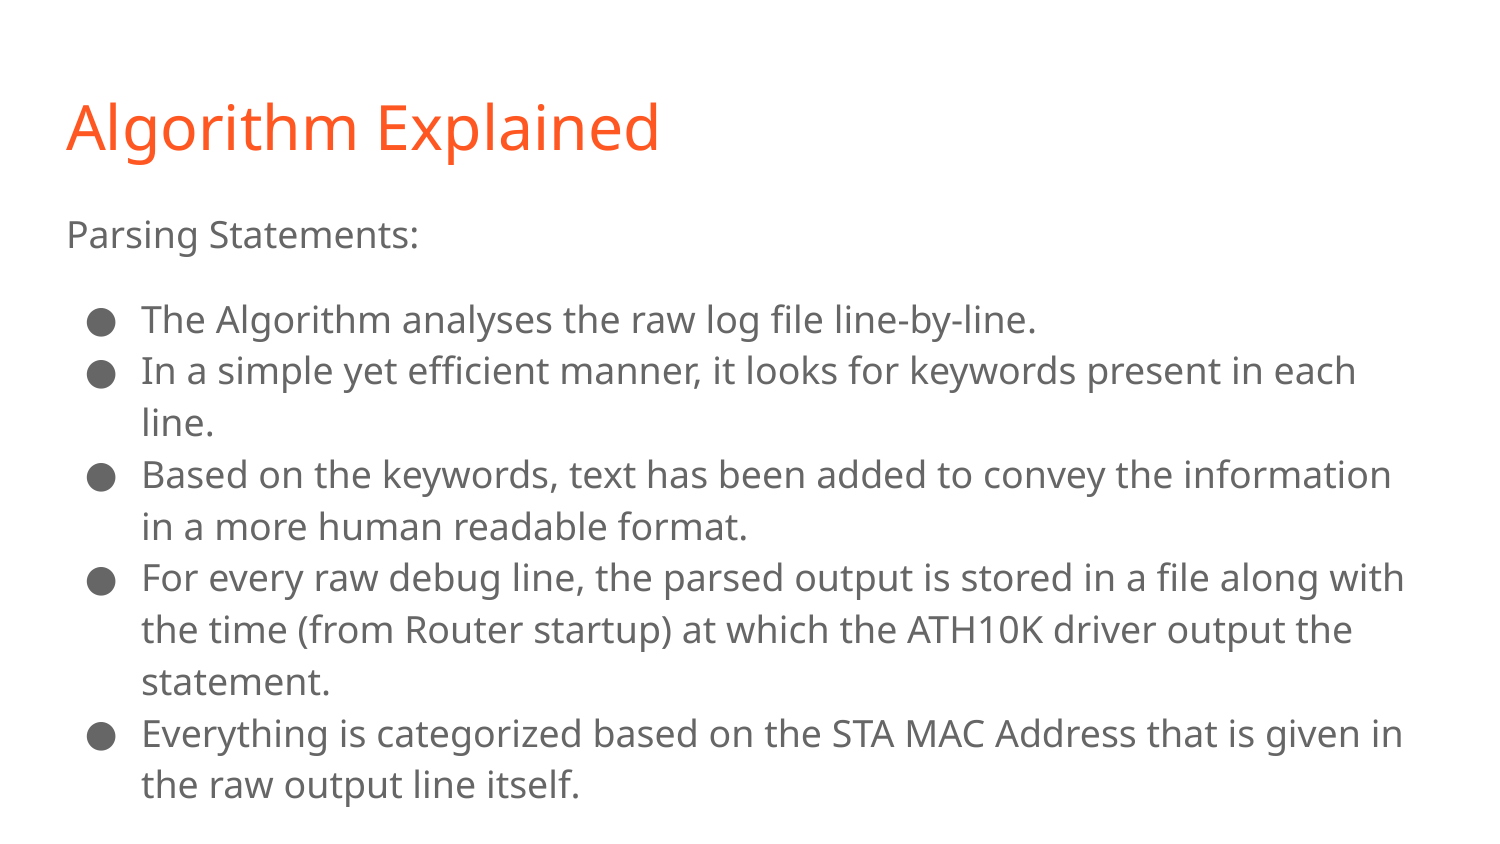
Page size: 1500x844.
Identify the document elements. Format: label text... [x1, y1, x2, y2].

title Algorithm Explained [51, 72, 1449, 167]
list Parsing Statements: The Algorithm analyses the raw log file line-by-line. In a simple yet efficient manner, it looks for keywords present in each line. Based on the keywords, text has been added to convey the information in a more human readable format. For every raw debug line, the parsed output is stored in a file along with the time (from Router startup) at which the ATH10K driver output the statement. Everything is categorized based on the STA MAC Address that is given in the raw output line itself. [51, 189, 1449, 750]
